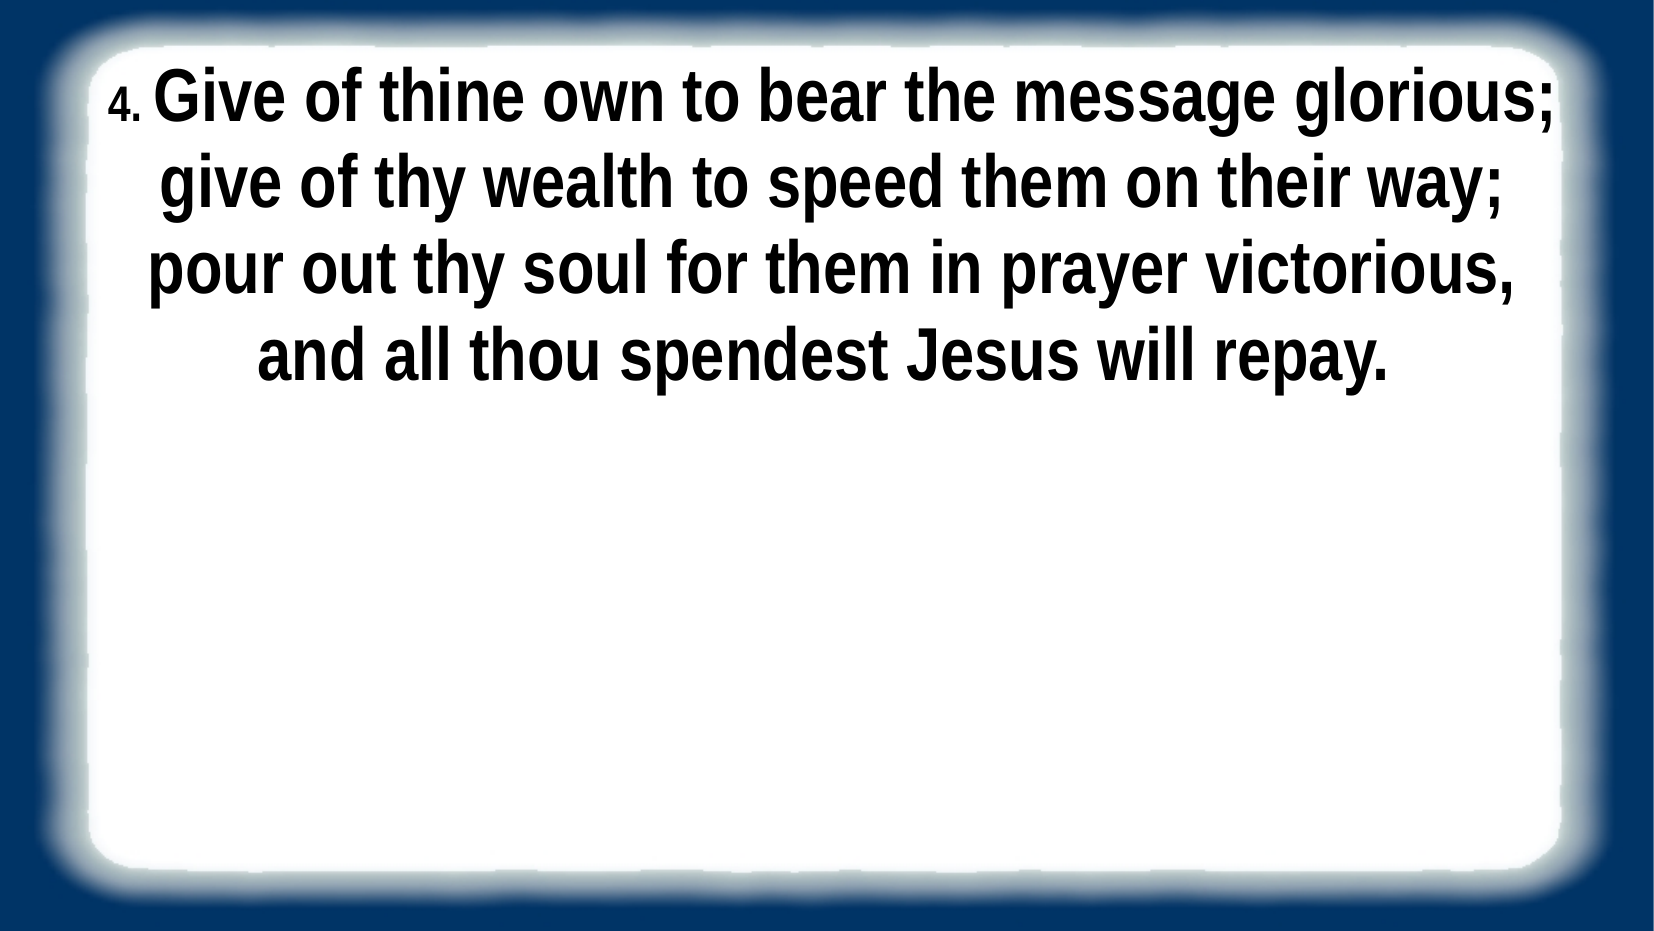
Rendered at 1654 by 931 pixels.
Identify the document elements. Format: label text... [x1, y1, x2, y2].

text_box 4. Give of thine own to bear the message glorious; give of thy wealth to speed them on their way; pour out thy soul for them in prayer victorious, and all thou spendest Jesus will repay. [90, 43, 1576, 421]
picture [0, 0, 1654, 931]
